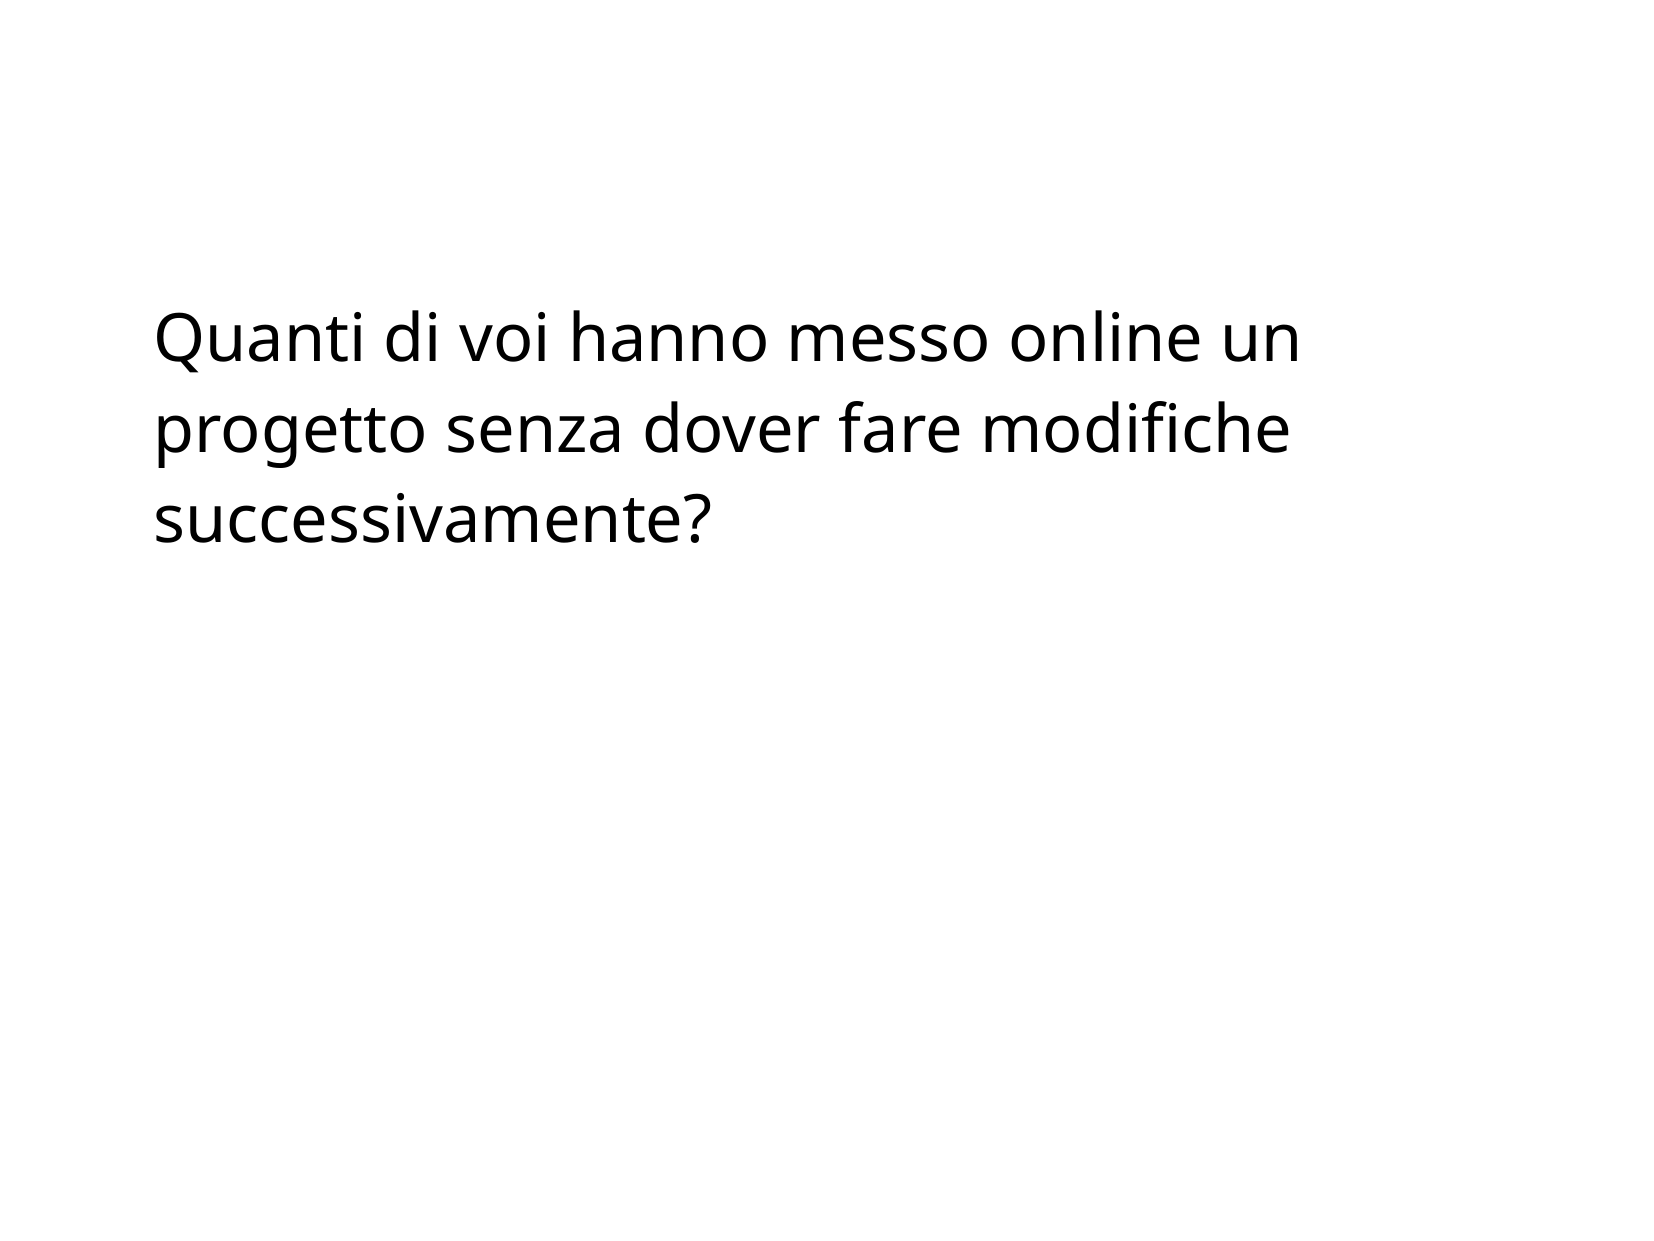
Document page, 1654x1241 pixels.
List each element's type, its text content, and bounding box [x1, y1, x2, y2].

list Quanti di voi hanno messo online un progetto senza dover fare modifiche successivamente? [82, 290, 1571, 1010]
